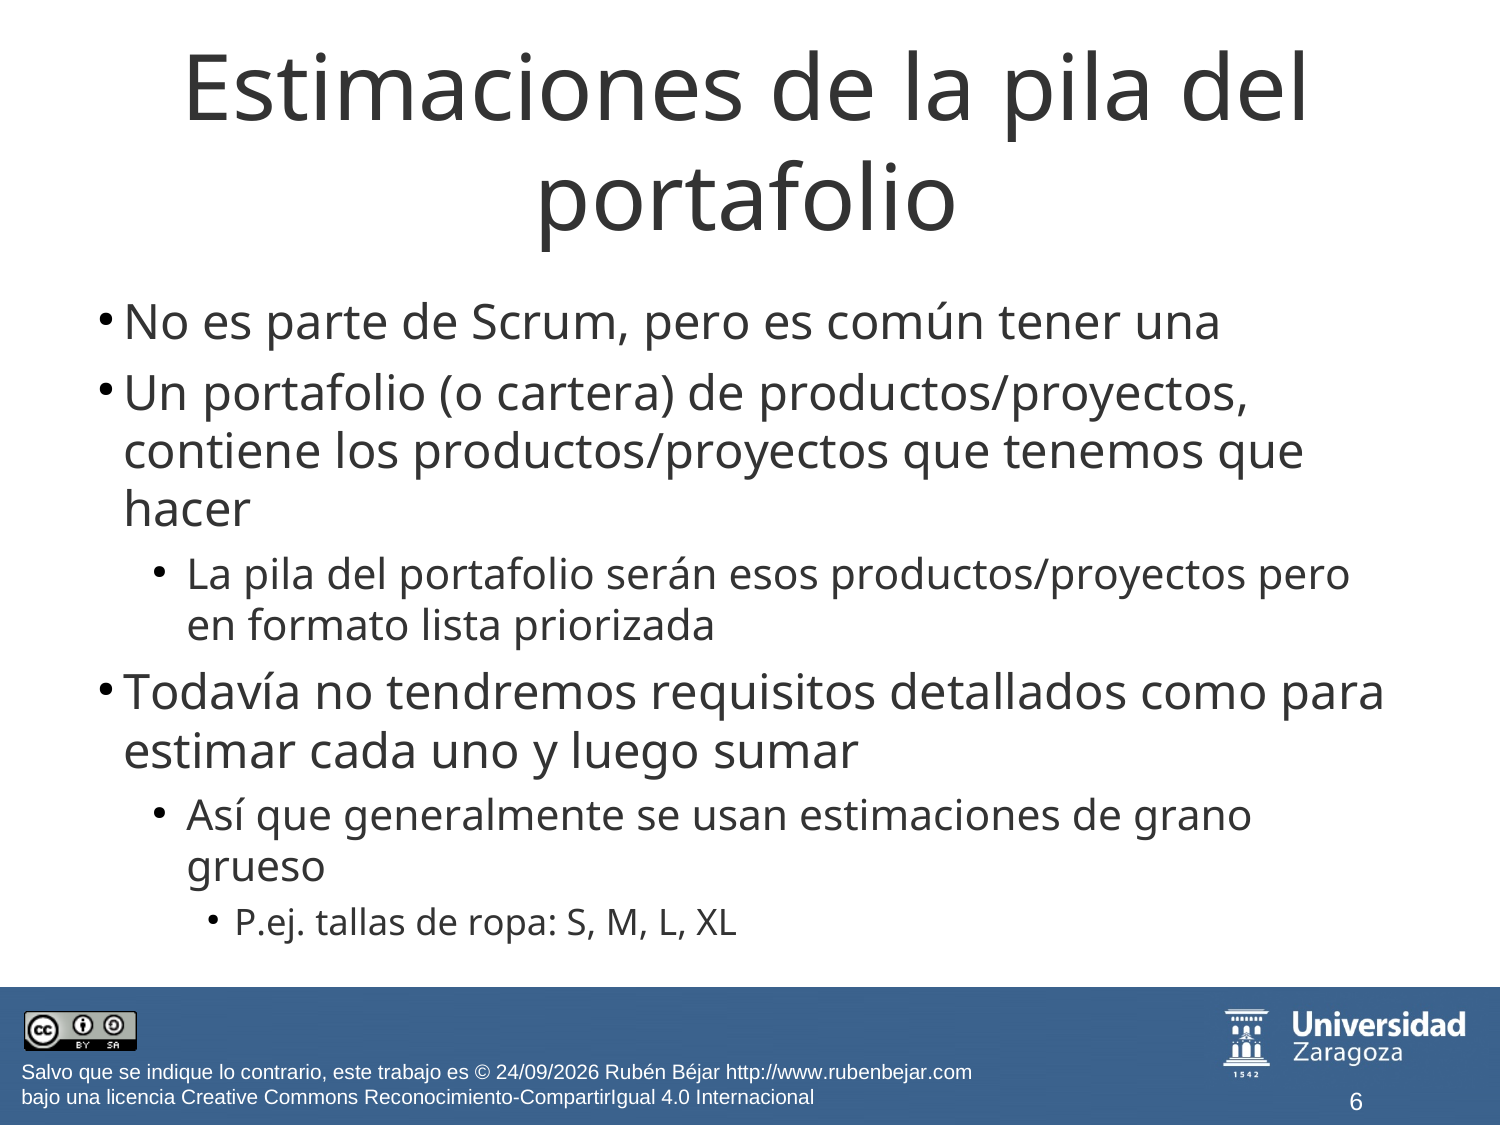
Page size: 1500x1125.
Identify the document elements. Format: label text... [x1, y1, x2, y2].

title Estimaciones de la pila del portafolio [74, 21, 1420, 257]
list No es parte de Scrum, pero es común tener una Un portafolio (o cartera) de productos/proyectos, contiene los productos/proyectos que tenemos que hacer La pila del portafolio serán esos productos/proyectos pero en formato lista priorizada Todavía no tendremos requisitos detallados como para estimar cada uno y luego sumar Así que generalmente se usan estimaciones de grano grueso P.ej. tallas de ropa: S, M, L, XL [82, 283, 1418, 957]
picture [0, 987, 1500, 1125]
